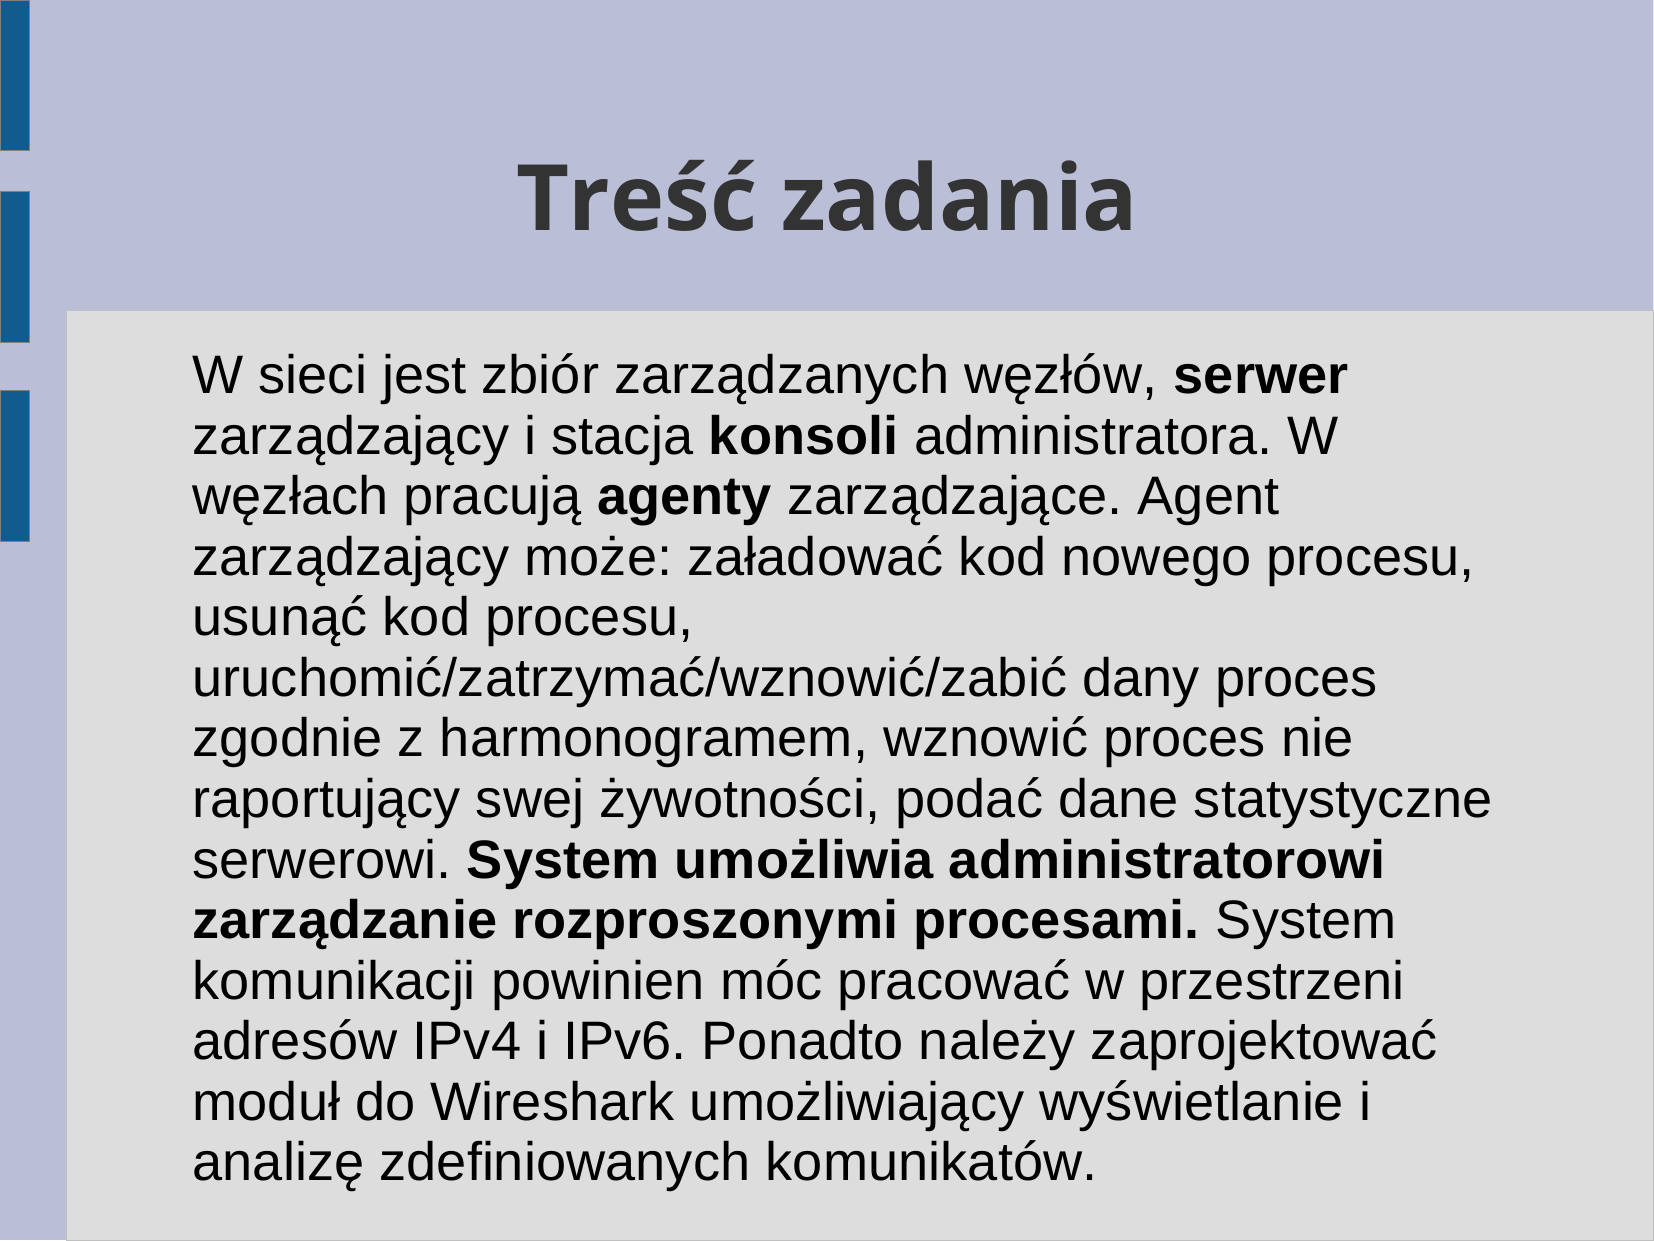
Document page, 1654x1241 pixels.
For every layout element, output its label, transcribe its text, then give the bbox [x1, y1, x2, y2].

title Treść zadania [121, 91, 1534, 299]
list W sieci jest zbiór zarządzanych węzłów, serwer zarządzający i stacja konsoli administratora. W węzłach pracują agenty zarządzające. Agent zarządzający może: załadować kod nowego procesu, usunąć kod procesu, uruchomić/zatrzymać/wznowić/zabić dany proces zgodnie z harmonogramem, wznowić proces nie raportujący swej żywotności, podać dane statystyczne serwerowi. System umożliwia administratorowi zarządzanie rozproszonymi procesami. System komunikacji powinien móc pracować w przestrzeni adresów IPv4 i IPv6. Ponadto należy zaprojektować moduł do Wireshark umożliwiający wyświetlanie i analizę zdefiniowanych komunikatów. [121, 344, 1534, 1201]
